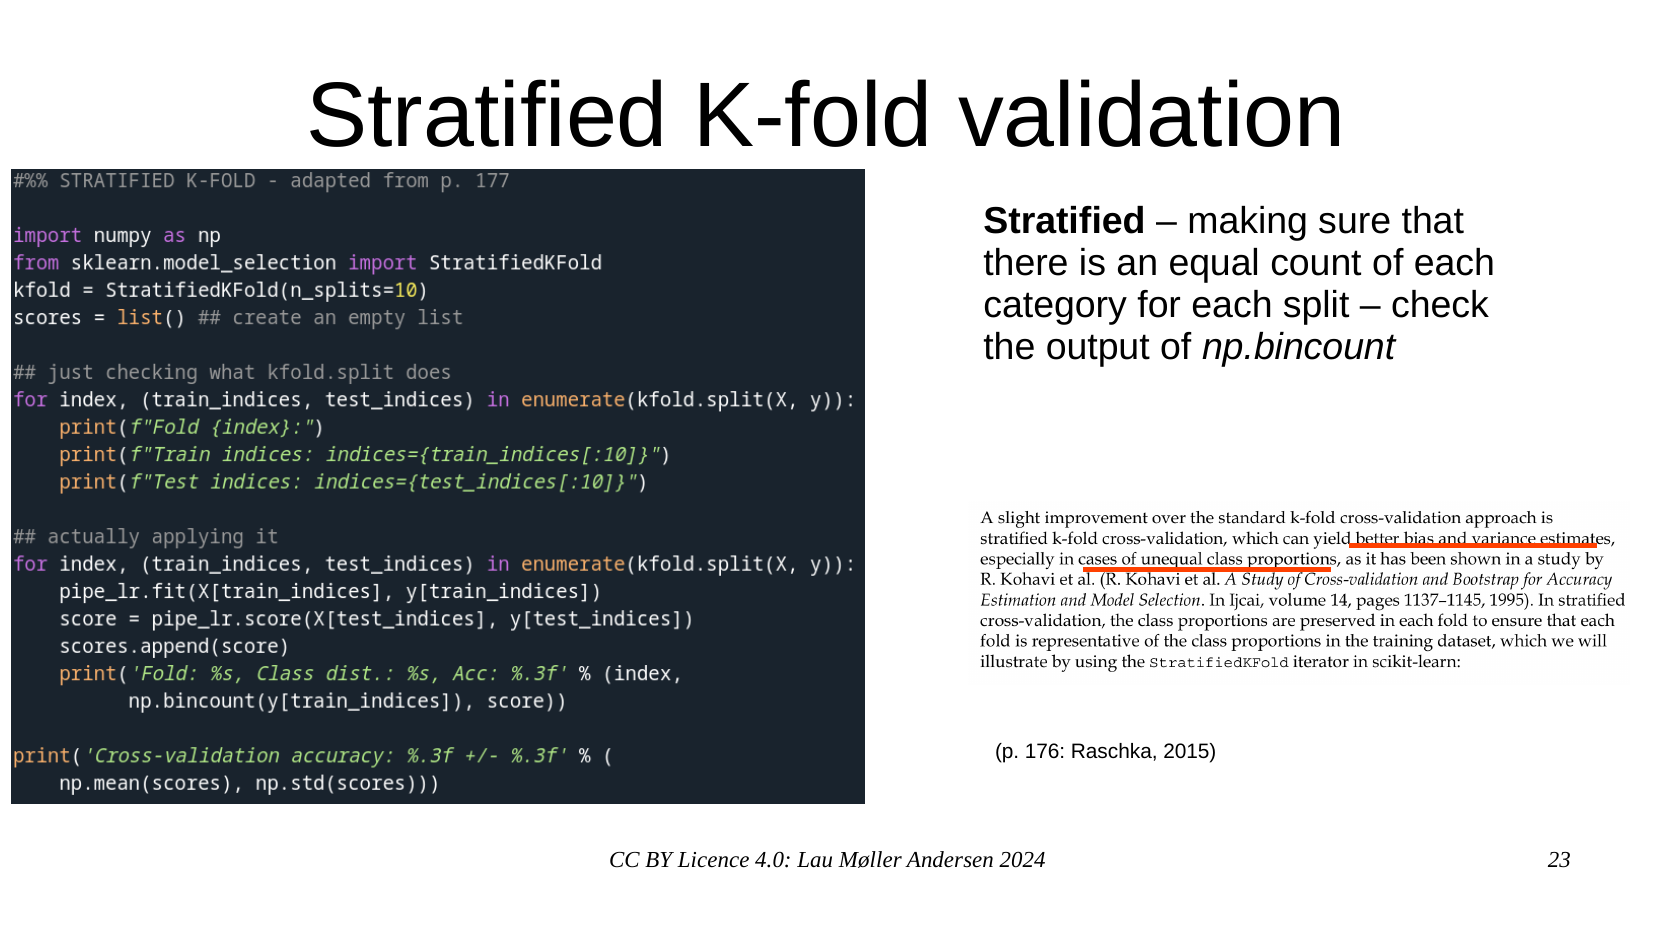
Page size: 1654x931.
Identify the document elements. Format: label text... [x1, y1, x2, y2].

text_box Stratified – making sure that there is an equal count of each category for each split – check the output of np.bincount [968, 192, 1512, 376]
picture [11, 169, 865, 804]
picture [968, 501, 1630, 686]
text_box (p. 176: Raschka, 2015) [980, 732, 1252, 780]
title Stratified K-fold validation [82, 37, 1571, 193]
